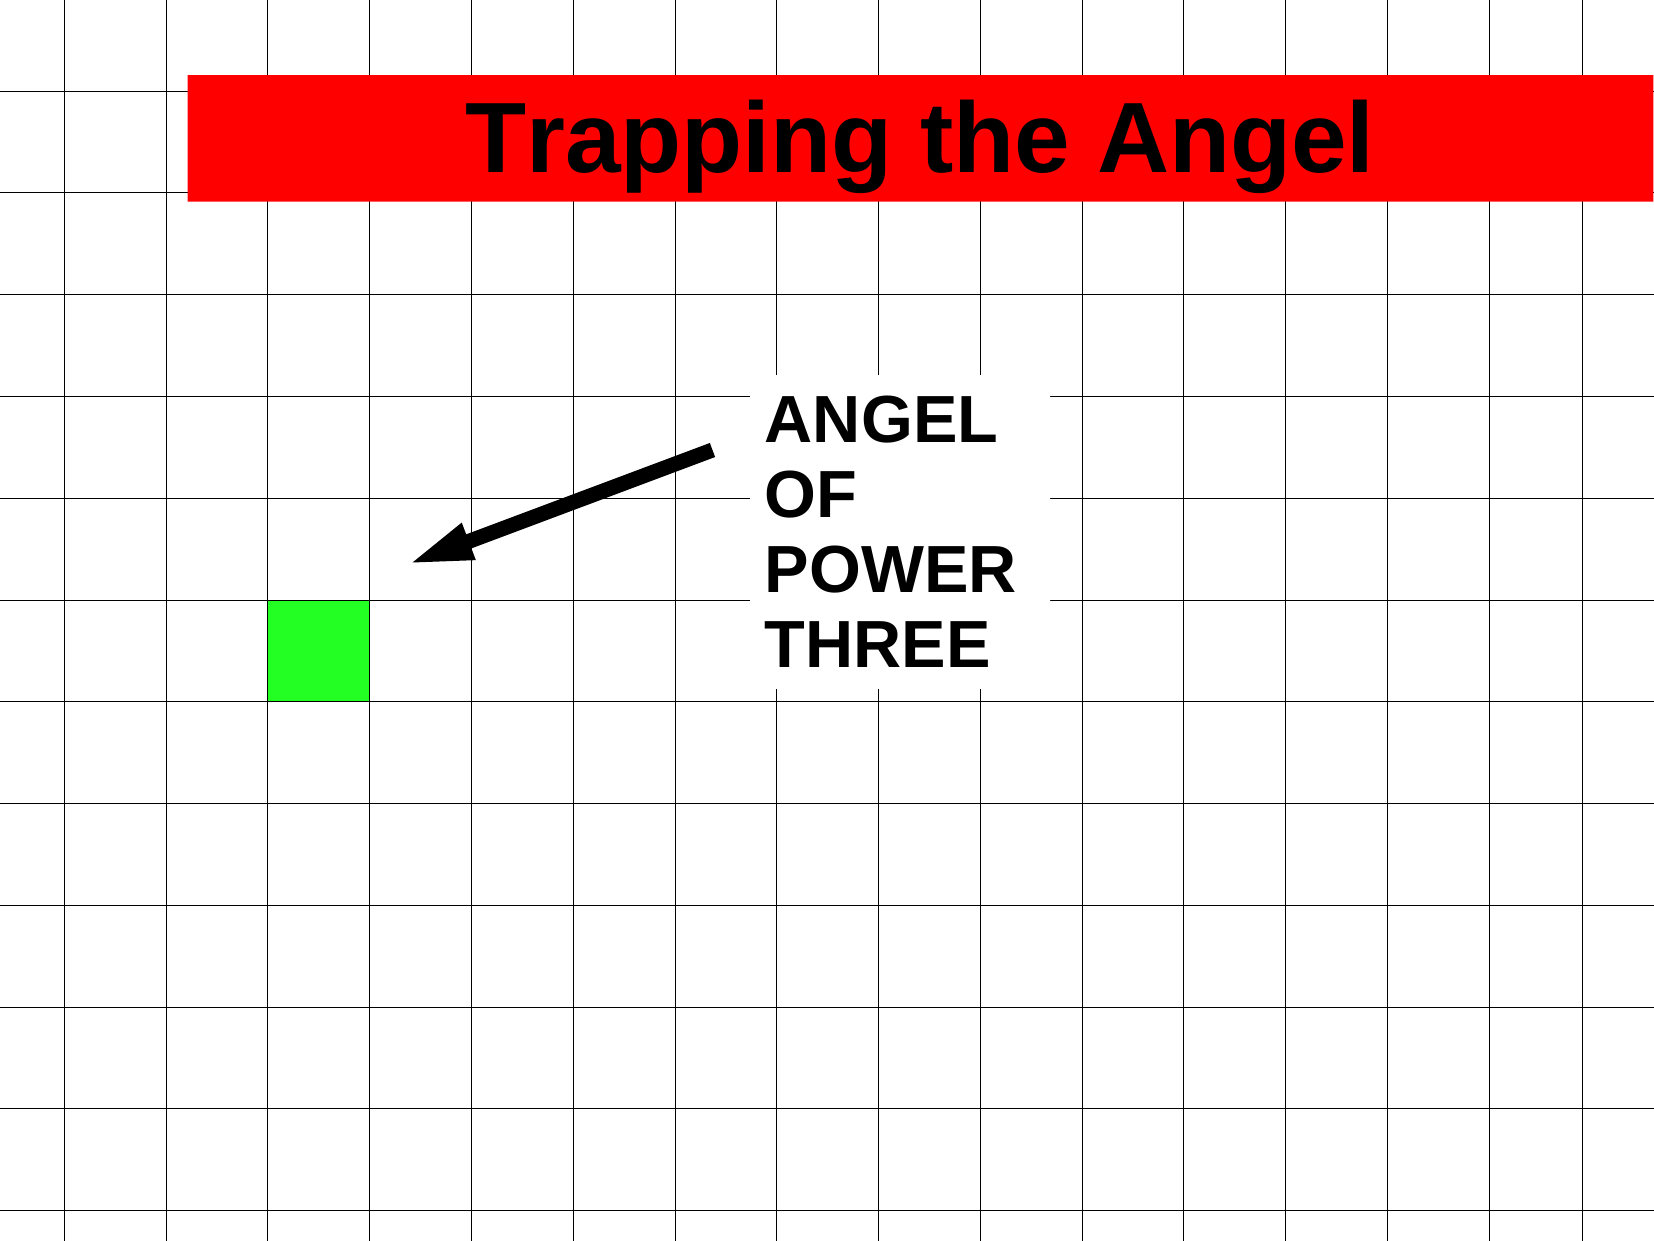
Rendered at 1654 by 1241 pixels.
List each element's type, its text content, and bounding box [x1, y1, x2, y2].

text_box [0, 0, 1654, 1241]
text_box ANGEL OF POWER THREE [750, 375, 1051, 689]
text_box Trapping the Angel [187, 75, 1654, 202]
